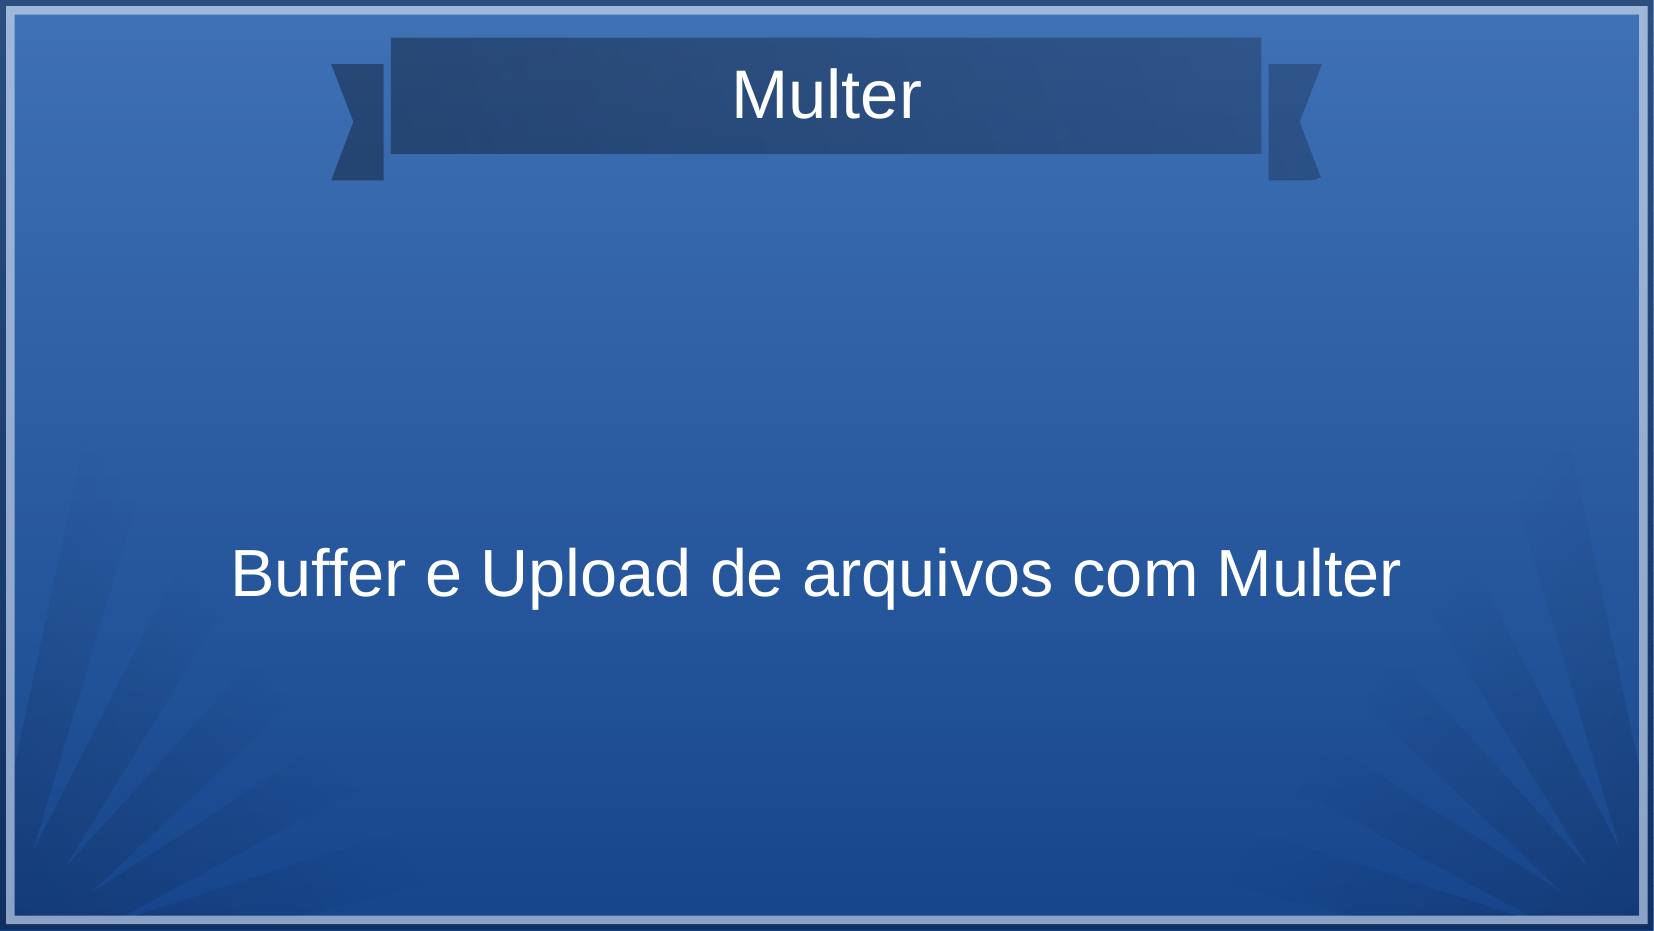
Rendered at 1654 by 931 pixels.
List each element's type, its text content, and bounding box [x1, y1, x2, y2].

subtitle Buffer e Upload de arquivos com Multer [82, 224, 1571, 848]
title Multer [389, 35, 1264, 154]
